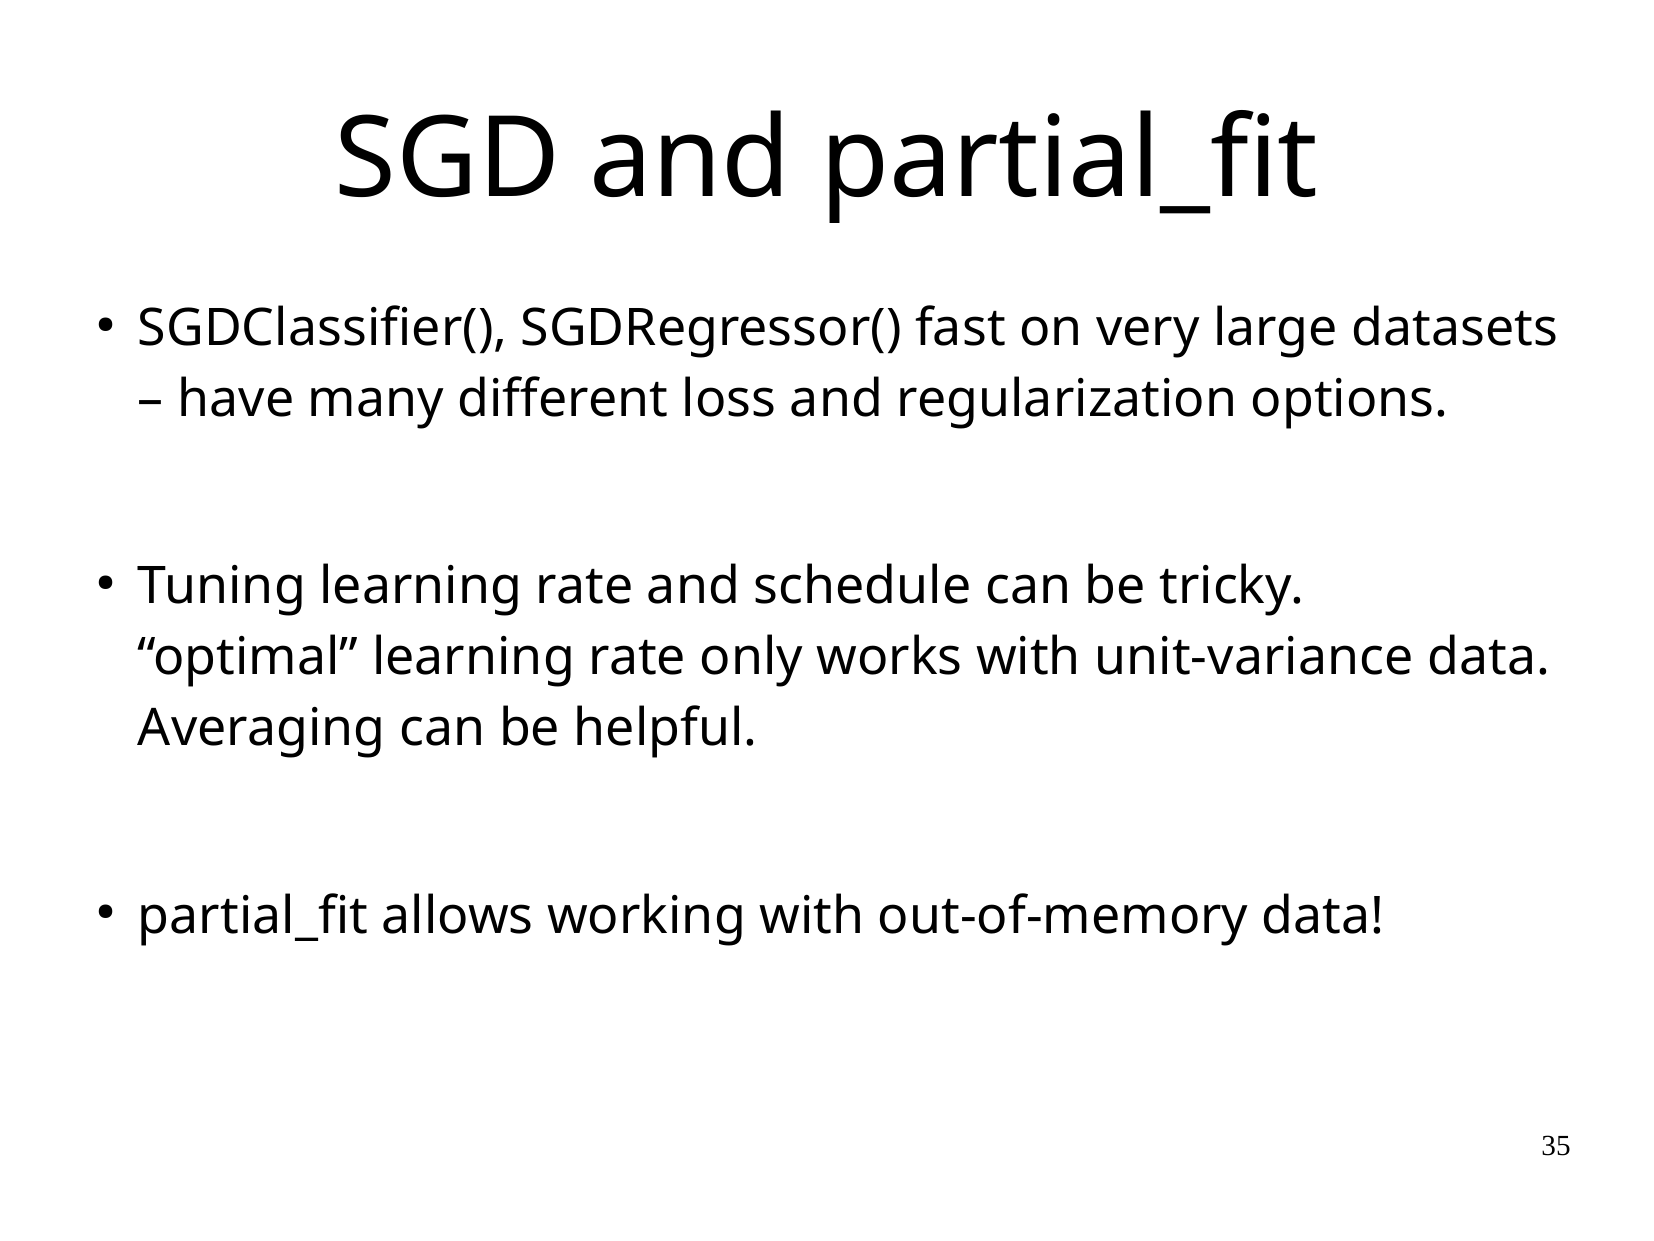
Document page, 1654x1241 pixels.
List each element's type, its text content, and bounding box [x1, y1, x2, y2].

list SGDClassifier(), SGDRegressor() fast on very large datasets – have many different loss and regularization options. Tuning learning rate and schedule can be tricky. “optimal” learning rate only works with unit-variance data. Averaging can be helpful. partial_fit allows working with out-of-memory data! [82, 290, 1571, 1010]
title SGD and partial_fit [82, 49, 1571, 257]
